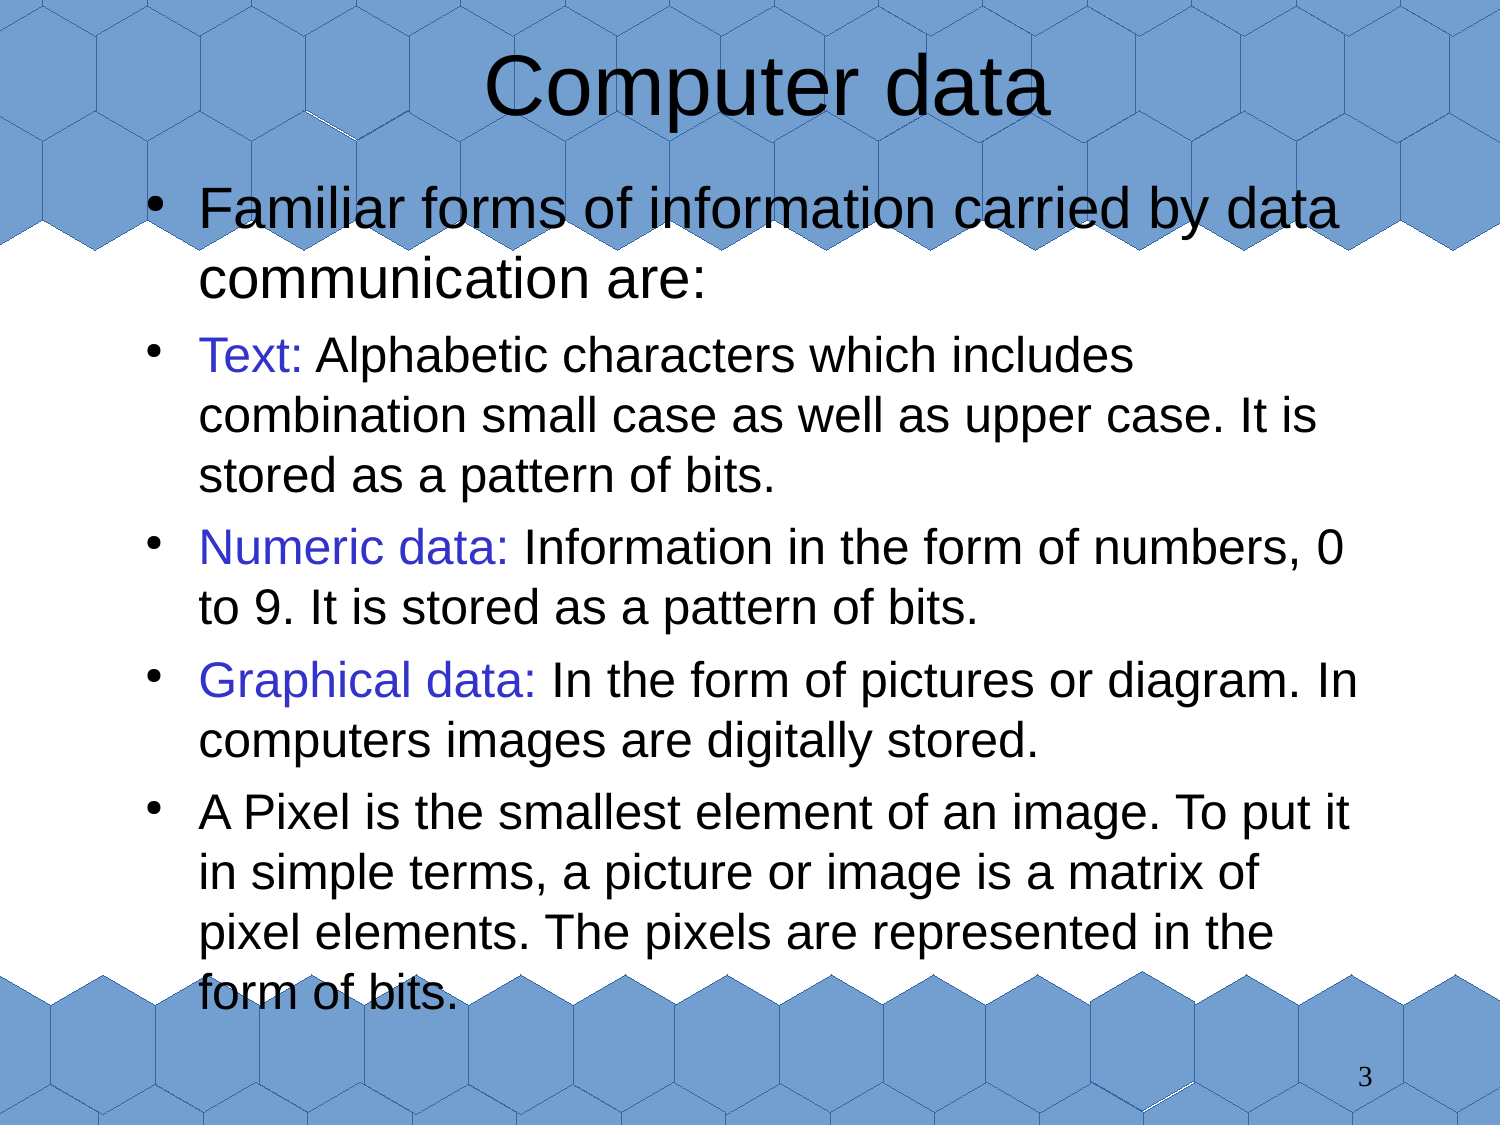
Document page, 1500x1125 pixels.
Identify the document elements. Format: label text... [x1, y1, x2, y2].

title Computer data [112, 0, 1388, 162]
text_box <number> [1074, 1100, 1388, 1125]
list Familiar forms of information carried by data communication are: Text: Alphabetic characters which includes combination small case as well as upper case. It is stored as a pattern of bits. Numeric data: Information in the form of numbers, 0 to 9. It is stored as a pattern of bits. Graphical data: In the form of pictures or diagram. In computers images are digitally stored. A Pixel is the smallest element of an image. To put it in simple terms, a picture or image is a matrix of pixel elements. The pixels are represented in the form of bits. [112, 162, 1388, 1100]
